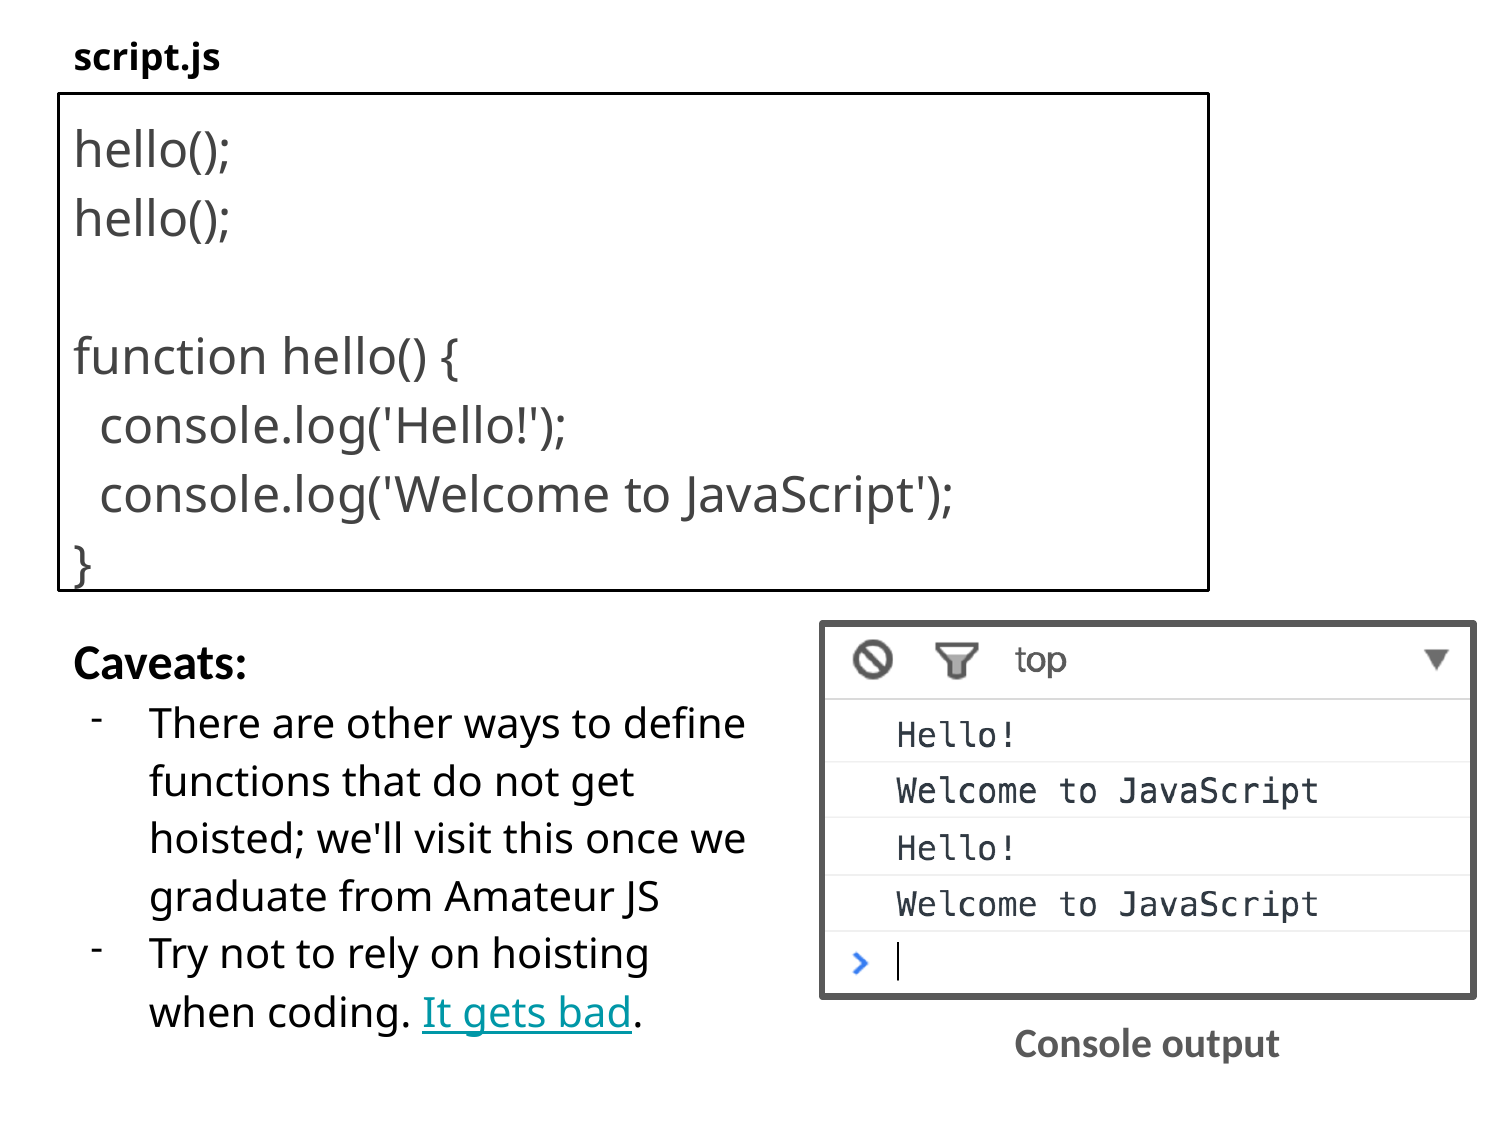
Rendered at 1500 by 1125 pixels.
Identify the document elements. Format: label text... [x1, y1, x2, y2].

list Caveats: There are other ways to define functions that do not get hoisted; we'll visit this once we graduate from Amateur JS Try not to rely on hoisting when coding. It gets bad. [58, 605, 767, 1078]
picture [825, 626, 1471, 993]
text_box hello(); hello(); function hello() { console.log('Hello!'); console.log('Welcome to JavaScript'); } [58, 93, 1209, 591]
list Console output [825, 993, 1471, 1125]
text_box script.js [58, 21, 238, 94]
